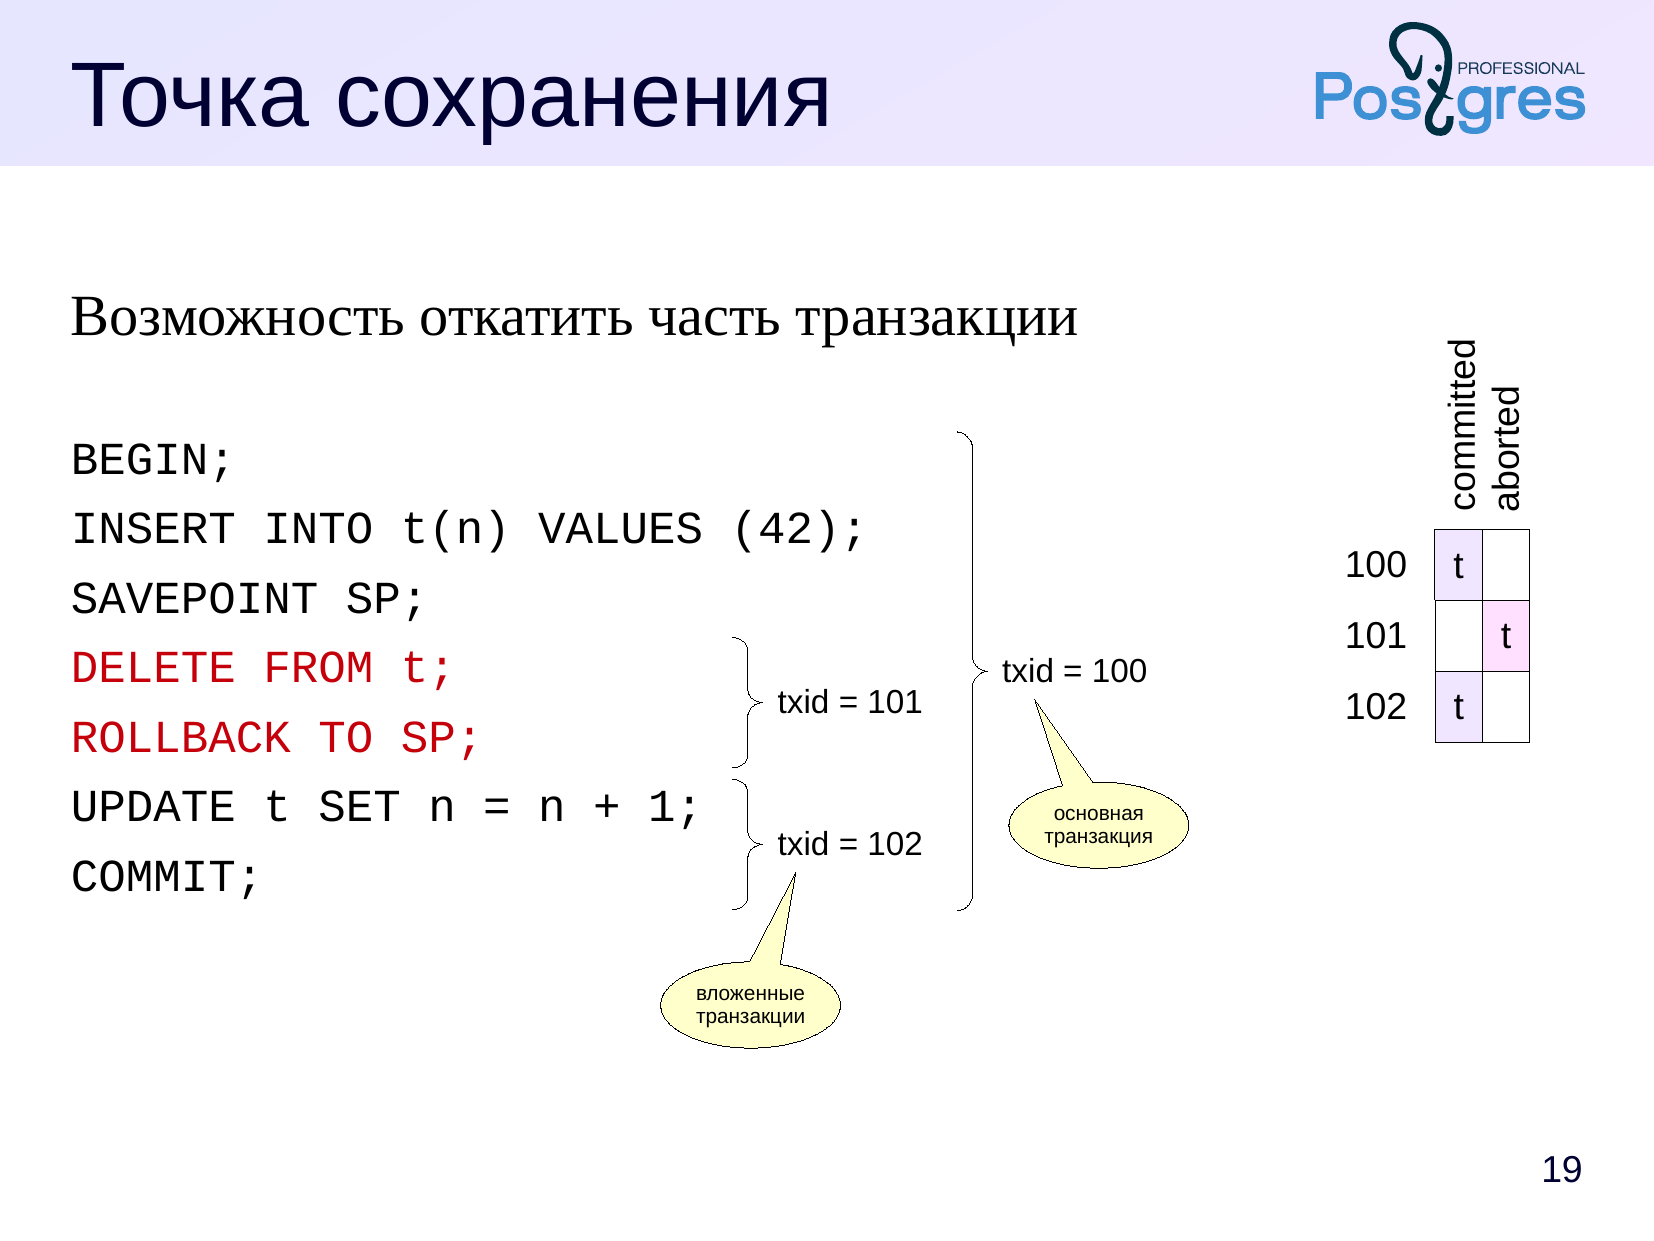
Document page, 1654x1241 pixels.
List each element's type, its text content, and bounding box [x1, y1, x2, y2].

text_box 101 [1316, 600, 1435, 672]
text_box 102 [1317, 671, 1435, 742]
text_box [1483, 529, 1530, 600]
text_box вложенные транзакции [660, 872, 841, 1049]
text_box 100 [1316, 529, 1434, 600]
text_box [1435, 600, 1530, 743]
text_box txid = 101 [762, 676, 939, 729]
list Возможность откатить часть транзакции BEGIN; INSERT INTO t(n) VALUES (42); SAVEPOINT SP; DELETE FROM t; ROLLBACK TO SP; UPDATE t SET n = n + 1; COMMIT; [70, 283, 1583, 1141]
text_box aborted [1482, 331, 1530, 528]
text_box committed [1435, 331, 1482, 526]
text_box t [1435, 671, 1482, 743]
text_box t [1434, 529, 1483, 600]
text_box основная транзакция [1008, 699, 1189, 869]
text_box txid = 100 [987, 644, 1163, 698]
text_box t [1482, 600, 1530, 671]
text_box txid = 102 [762, 817, 939, 871]
title Точка сохранения [70, 43, 1241, 147]
